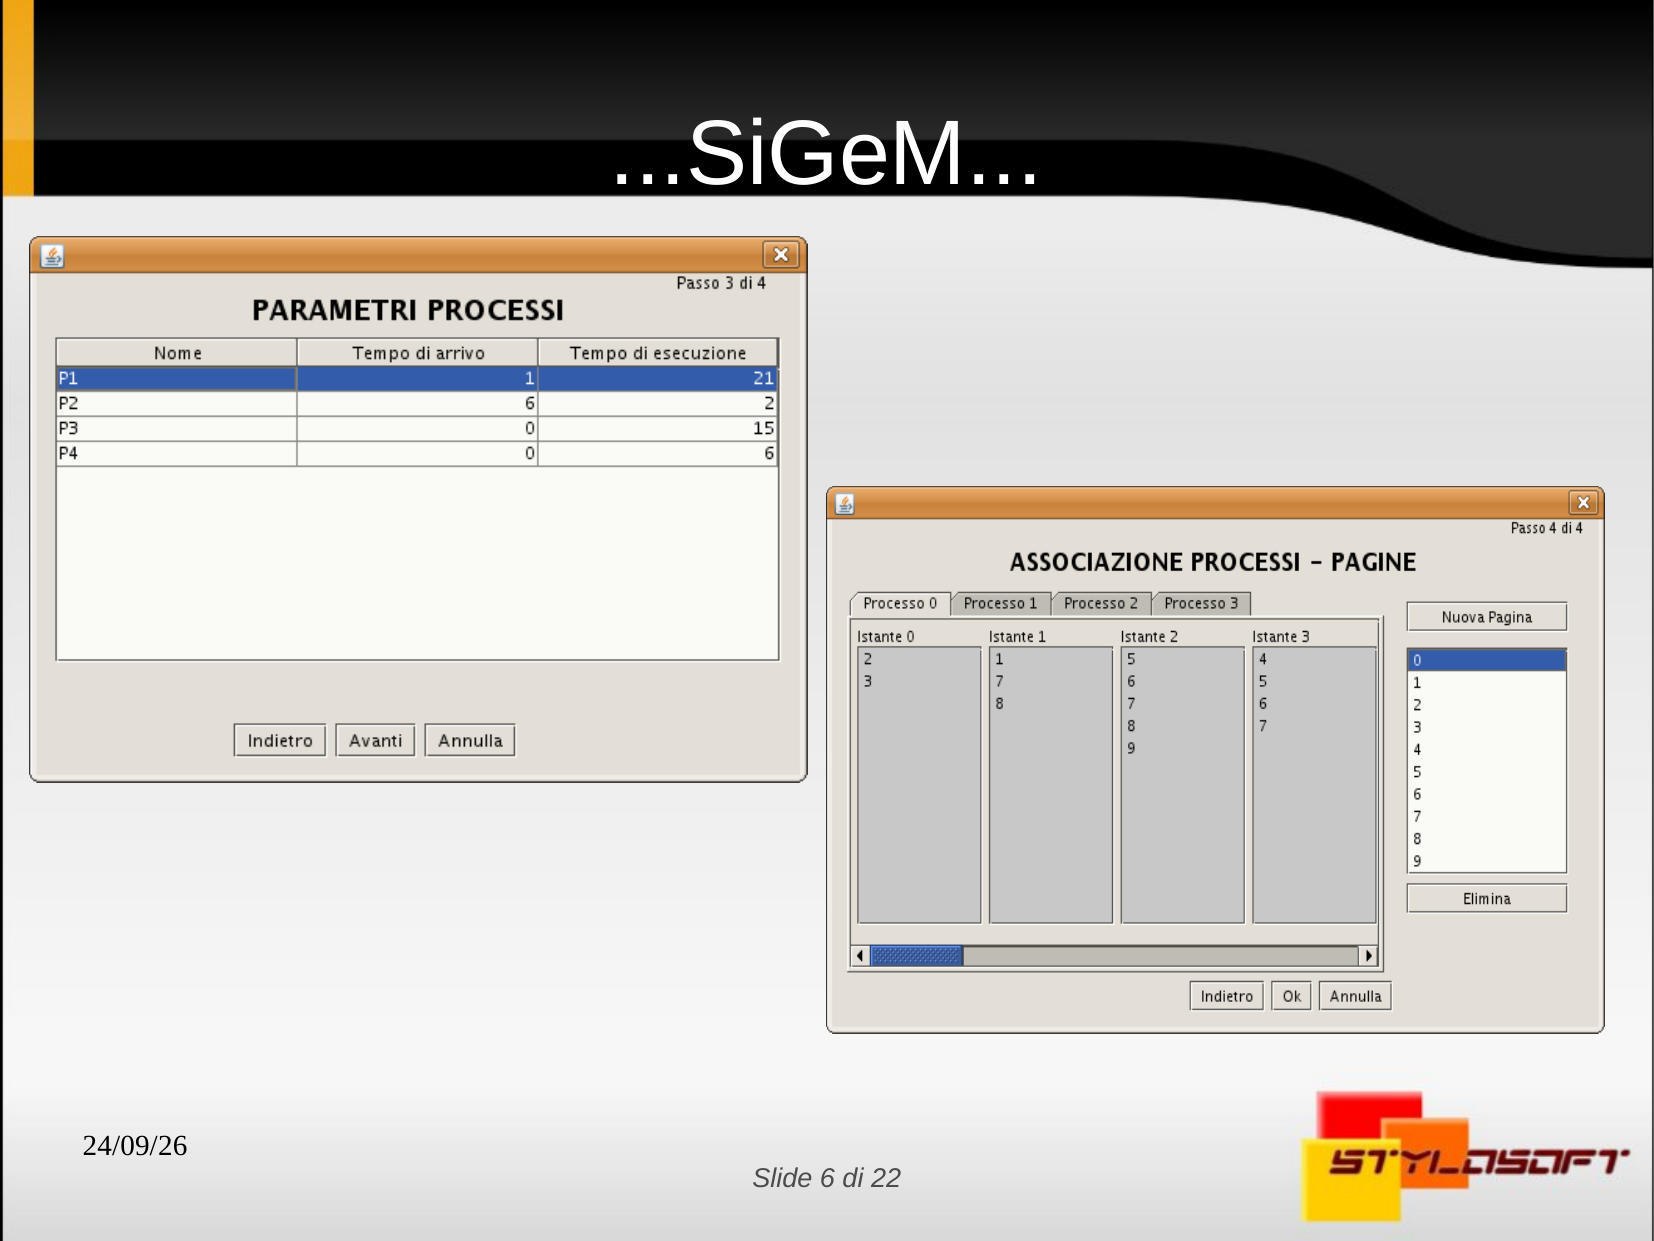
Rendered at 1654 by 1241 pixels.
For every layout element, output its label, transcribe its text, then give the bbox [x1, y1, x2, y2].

text_box Slide <numero> di 22 [0, 1156, 1654, 1241]
title ...SiGeM... [82, 56, 1571, 250]
picture [0, 0, 1654, 1156]
